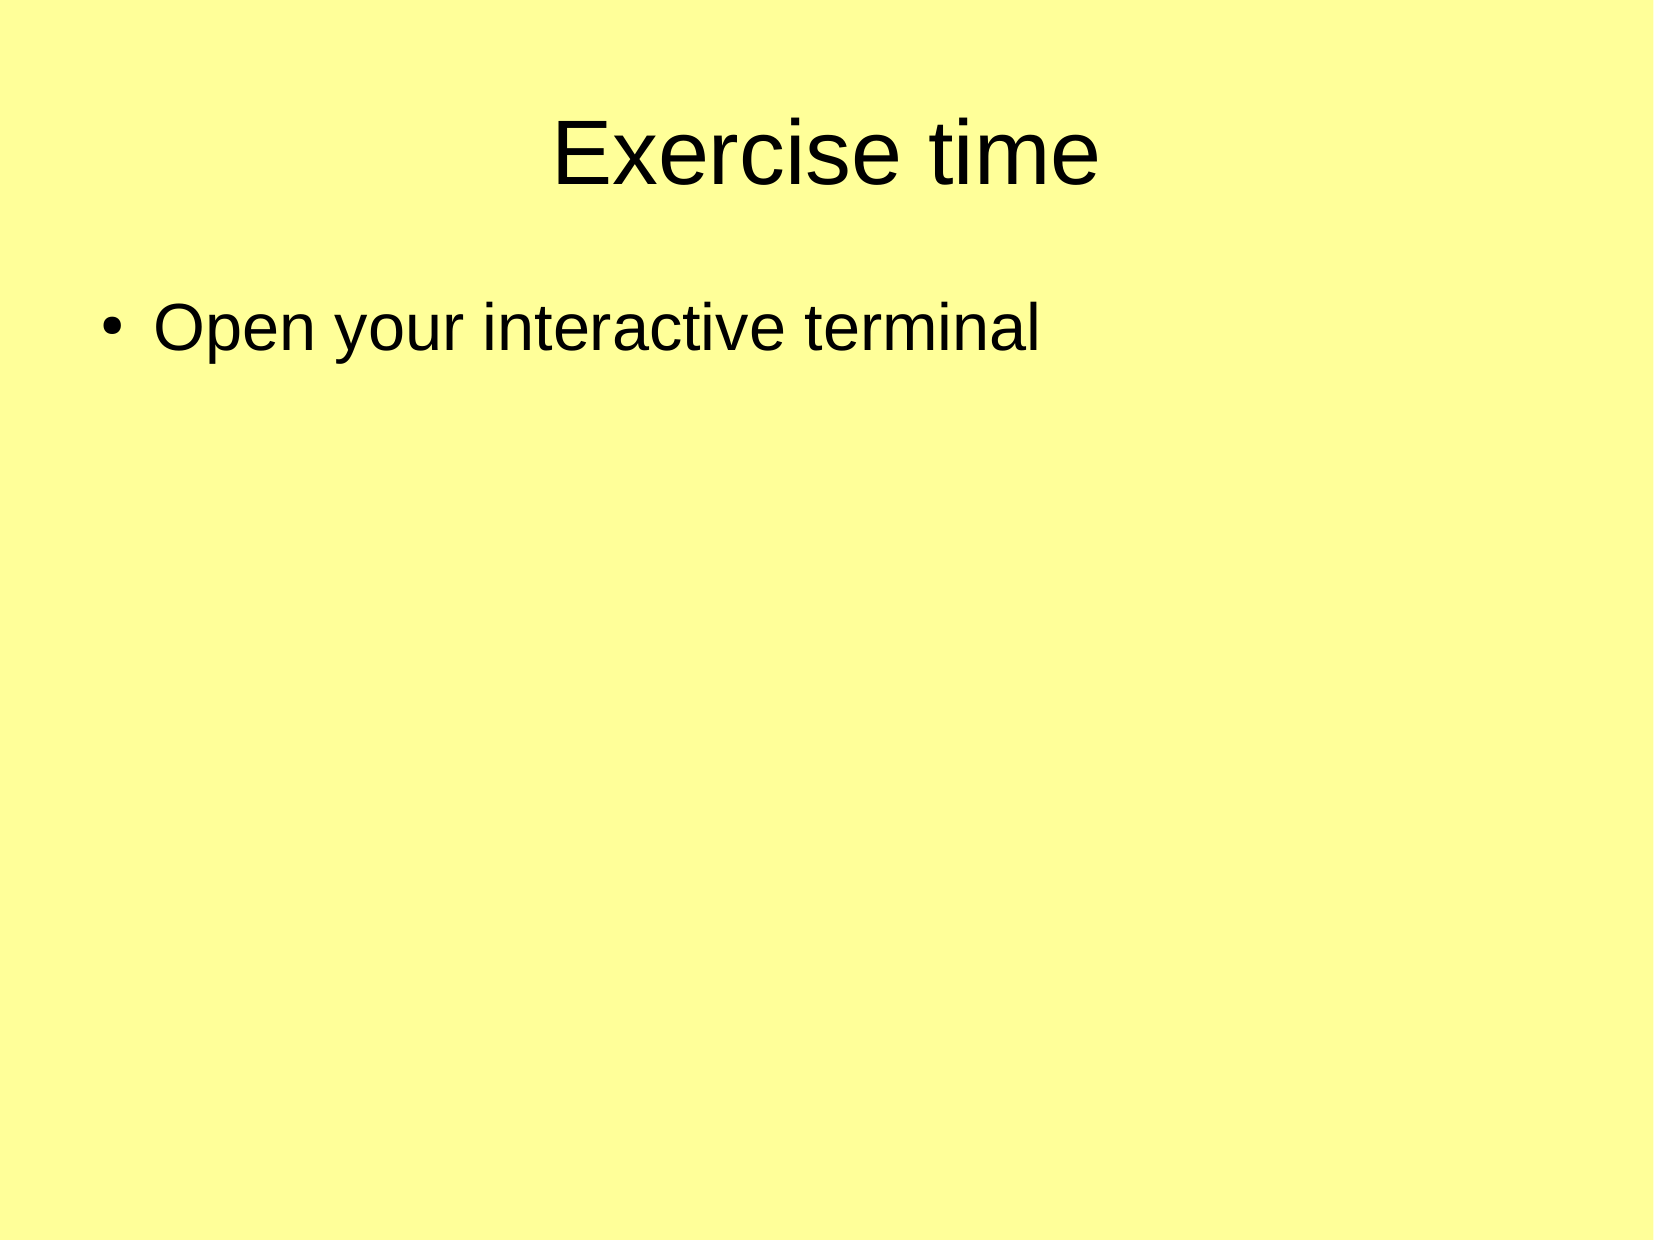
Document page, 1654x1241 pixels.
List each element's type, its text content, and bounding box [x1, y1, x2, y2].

list Open your interactive terminal [82, 290, 1571, 1010]
title Exercise time [82, 49, 1571, 257]
